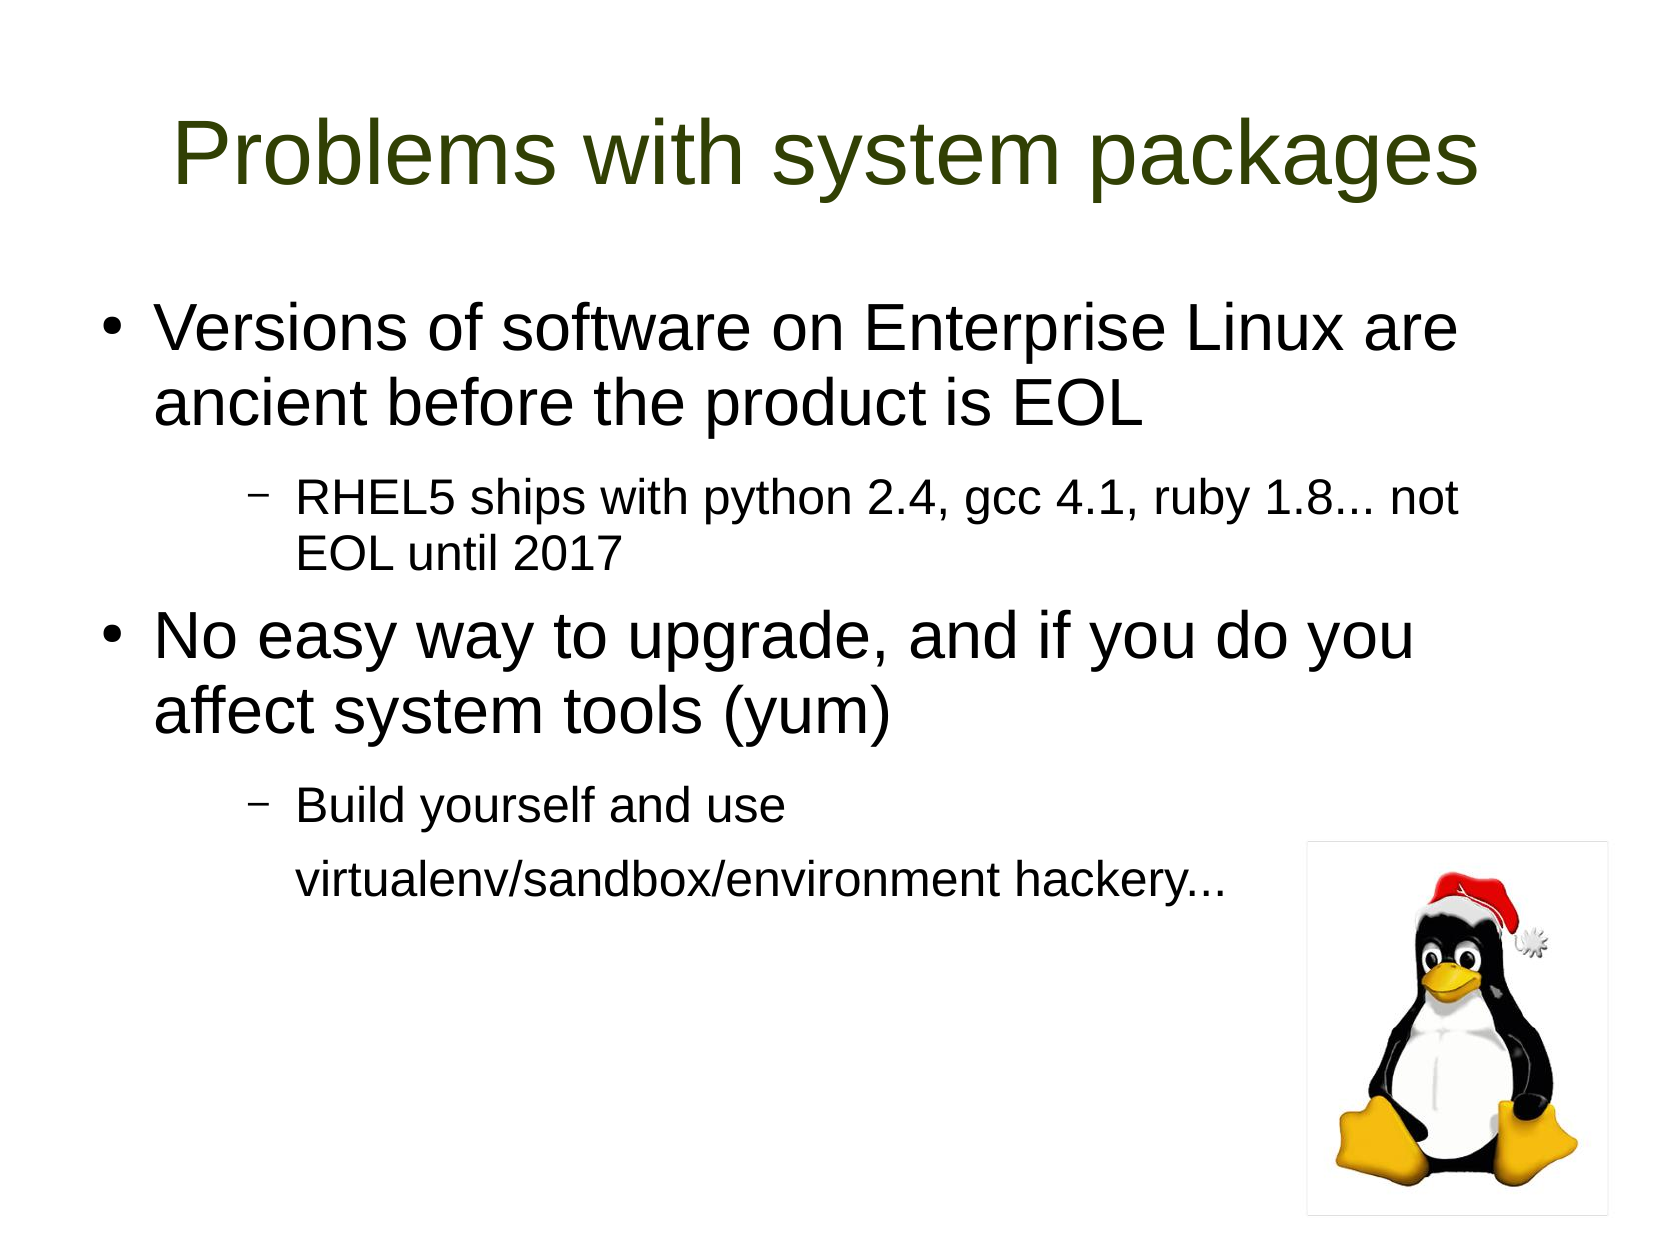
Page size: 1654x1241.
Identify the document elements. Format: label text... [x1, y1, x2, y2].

list Versions of software on Enterprise Linux are ancient before the product is EOL RHEL5 ships with python 2.4, gcc 4.1, ruby 1.8... not EOL until 2017 No easy way to upgrade, and if you do you affect system tools (yum) Build yourself and use virtualenv/sandbox/environment hackery... [82, 290, 1571, 1109]
picture [1260, 831, 1654, 1225]
title Problems with system packages [82, 49, 1571, 257]
